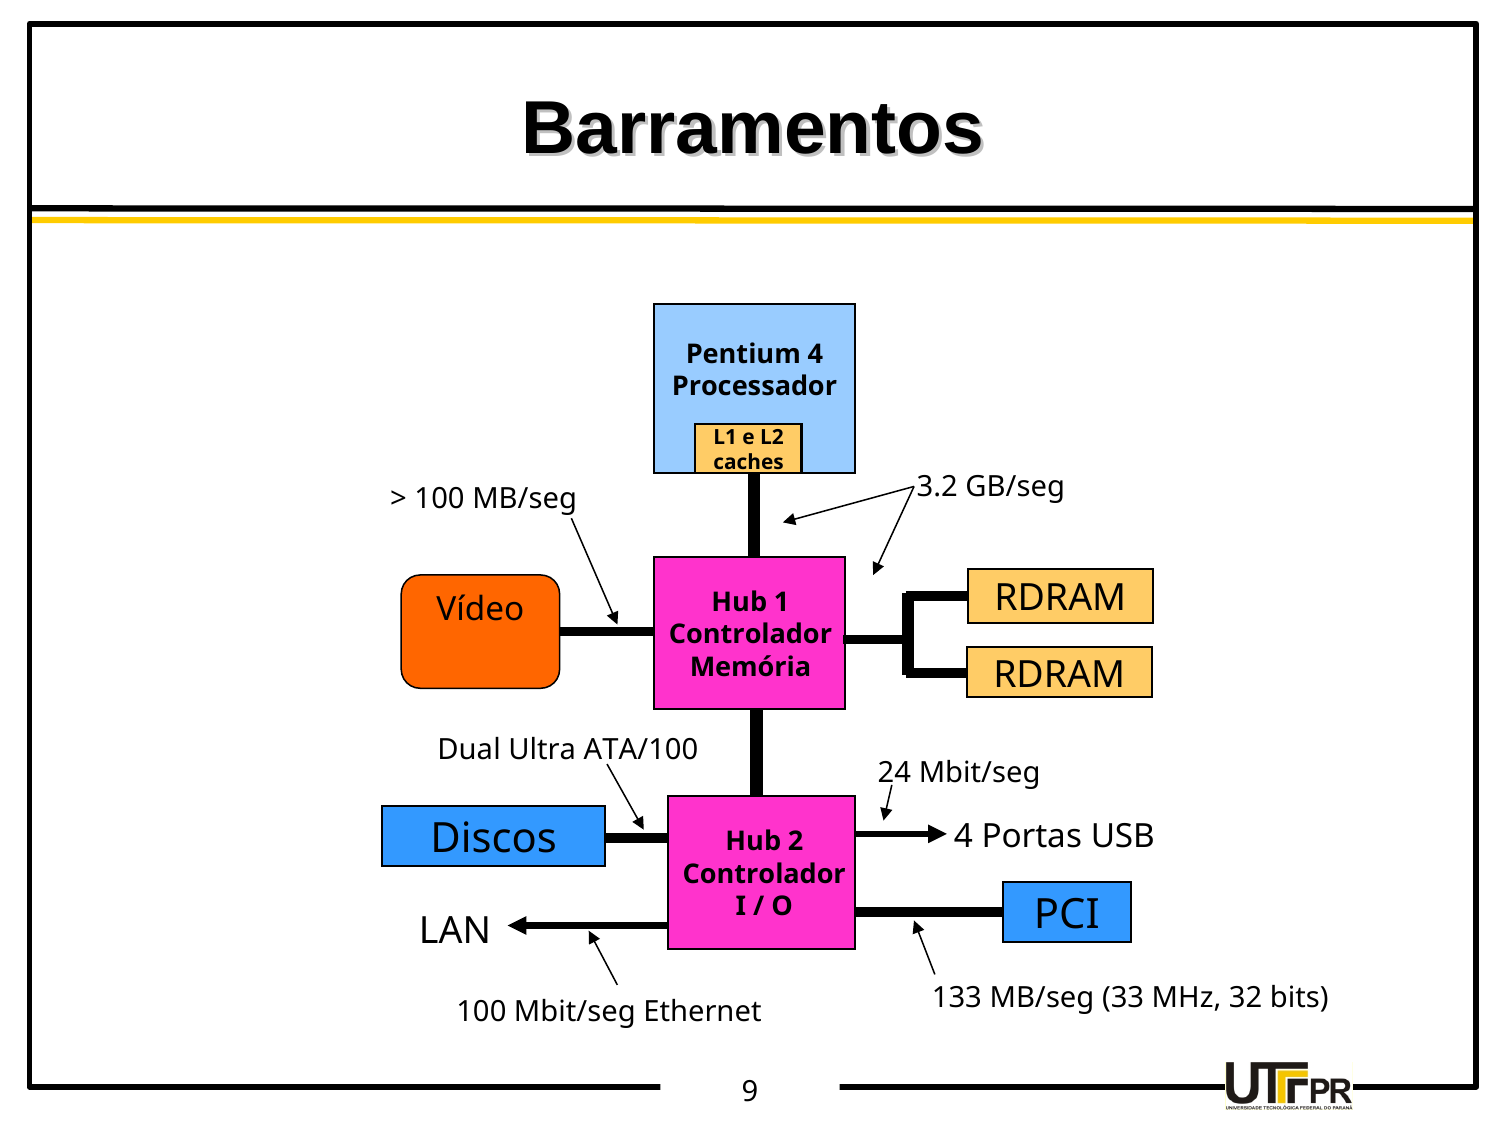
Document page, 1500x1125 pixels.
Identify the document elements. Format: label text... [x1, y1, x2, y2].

text_box 3.2 GB/seg [901, 459, 1081, 511]
picture [1225, 1062, 1353, 1110]
text_box LAN [404, 898, 507, 960]
text_box L1 e L2 caches [695, 423, 802, 474]
text_box 133 MB/seg (33 MHz, 32 bits) [917, 970, 1344, 1021]
text_box 24 Mbit/seg [862, 745, 1056, 796]
text_box RDRAM [967, 568, 1154, 623]
text_box Pentium 4 Processador [654, 303, 855, 474]
text_box Hub 2 Controlador I / O [667, 795, 855, 949]
title Barramentos [29, 85, 1477, 180]
text_box Discos [382, 805, 605, 867]
text_box 4 Portas USB [939, 806, 1170, 863]
text_box PCI [1002, 881, 1131, 943]
text_box RDRAM [966, 647, 1153, 698]
text_box 100 Mbit/seg Ethernet [441, 984, 777, 1036]
text_box > 100 MB/seg [375, 471, 593, 523]
text_box Hub 1 Controlador Memória [654, 556, 845, 710]
text_box Vídeo [401, 574, 560, 689]
text_box Dual Ultra ATA/100 [422, 722, 714, 773]
text_box 3.2 GB/seg [901, 489, 911, 510]
